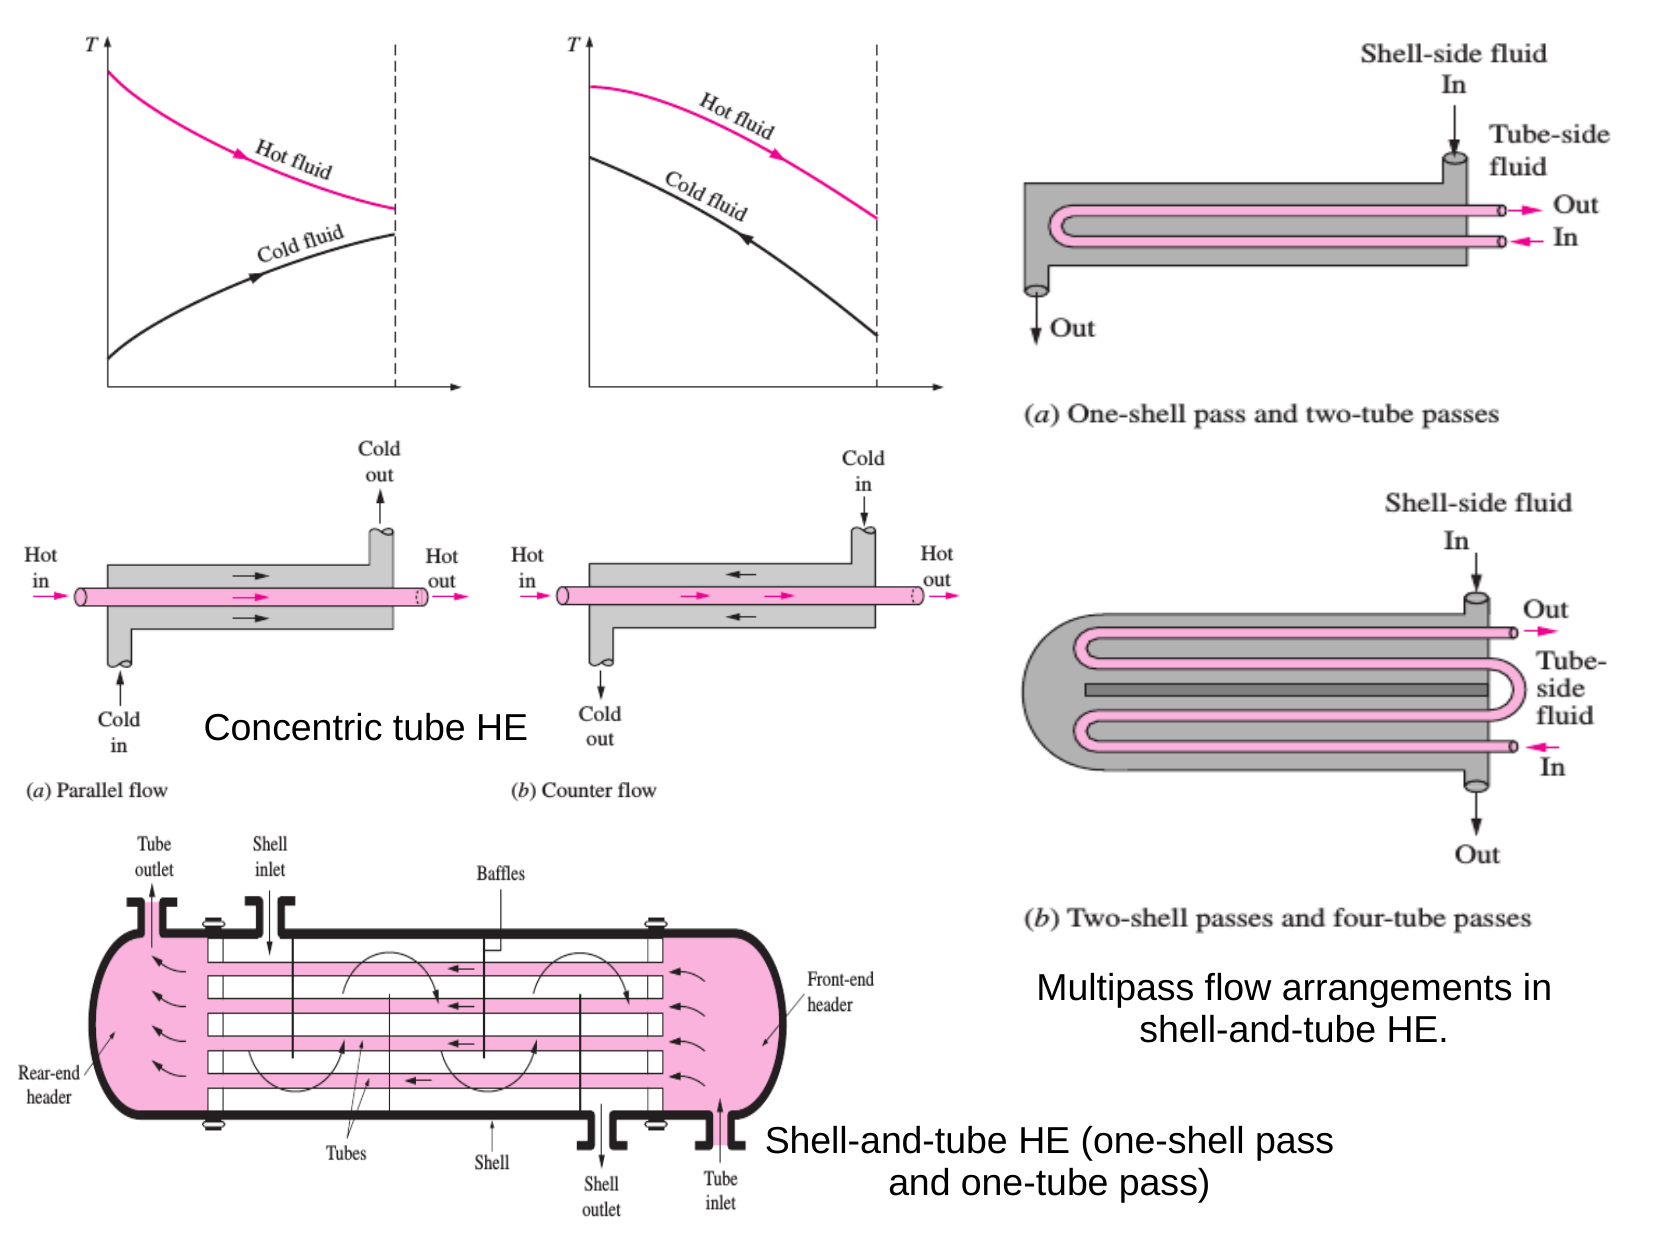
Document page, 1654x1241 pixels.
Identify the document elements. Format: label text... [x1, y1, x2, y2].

text_box Multipass flow arrangements in shell-and-tube HE. [1021, 958, 1648, 1058]
picture [1003, 18, 1630, 951]
text_box Shell-and-tube HE (one-shell pass and one-tube pass) [750, 1112, 1376, 1212]
picture [11, 23, 981, 815]
text_box Concentric tube HE [188, 699, 544, 756]
picture [0, 820, 886, 1235]
